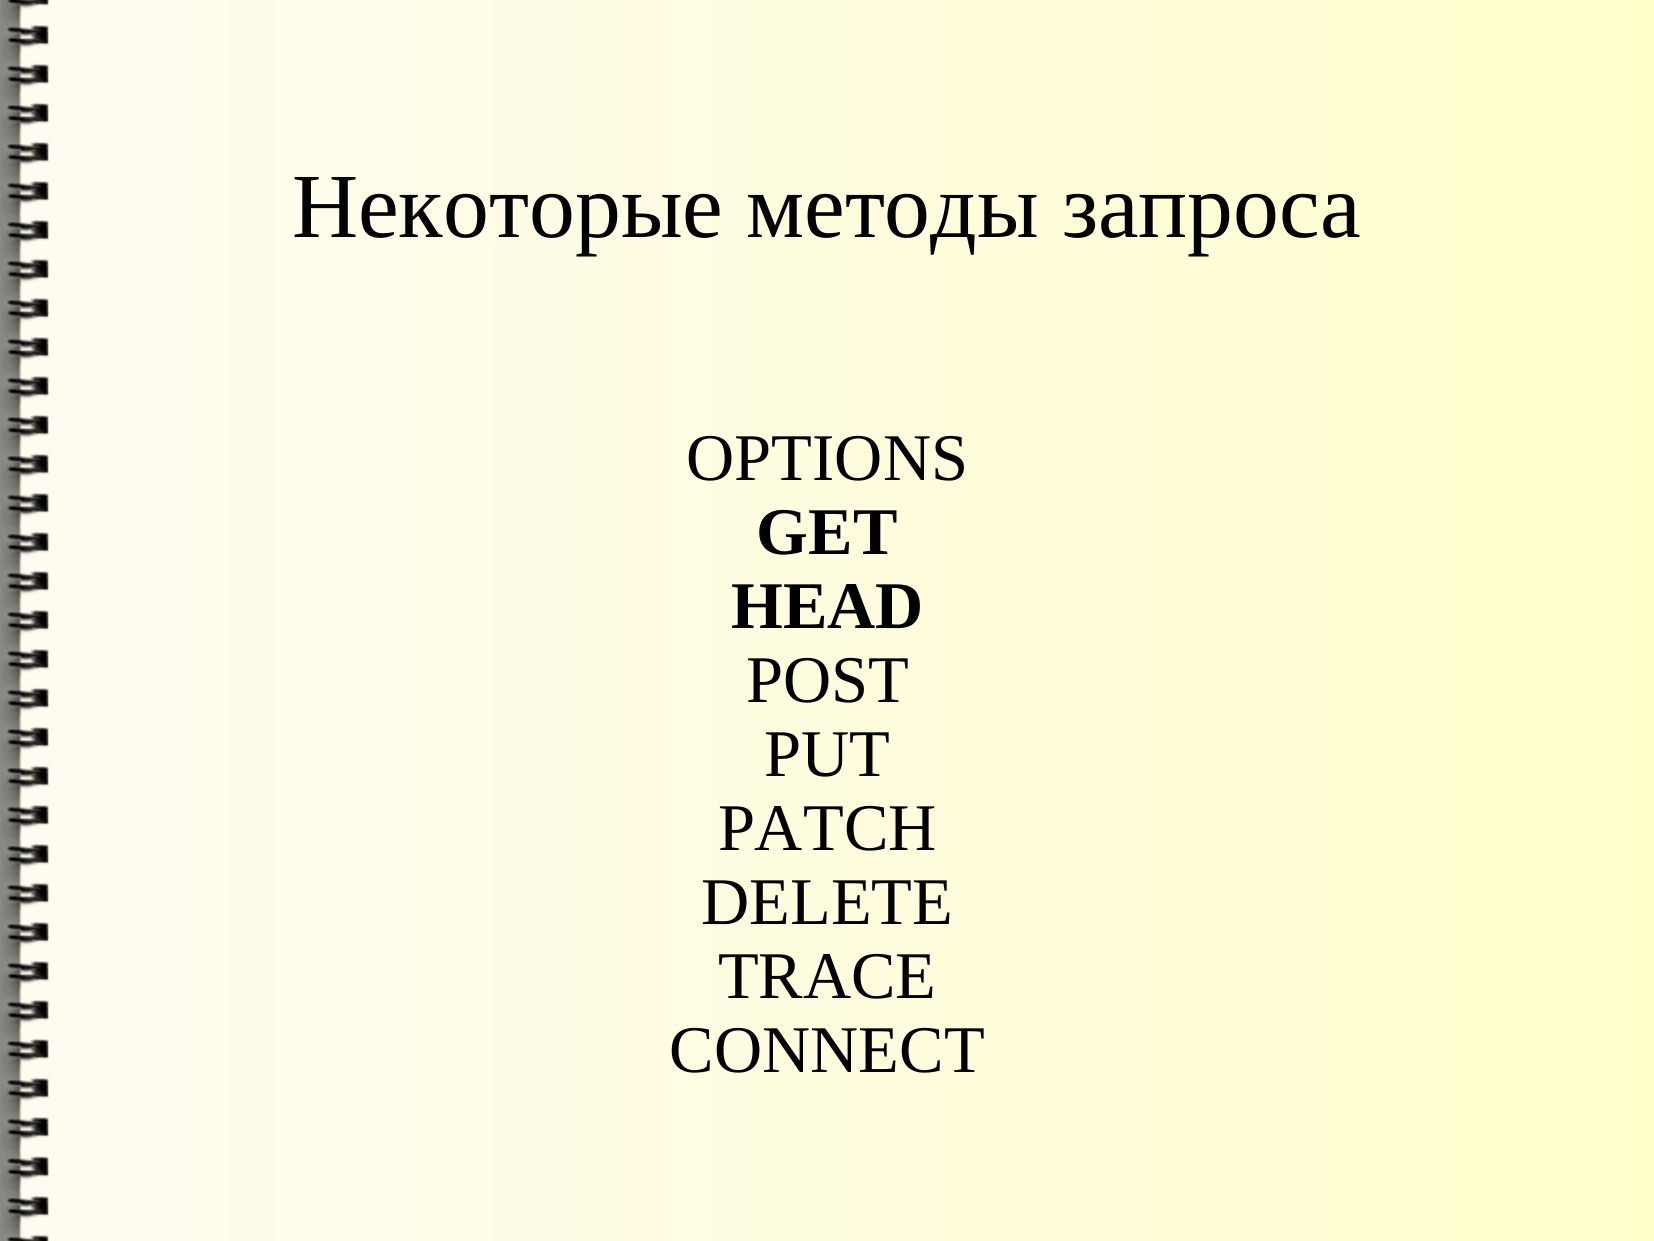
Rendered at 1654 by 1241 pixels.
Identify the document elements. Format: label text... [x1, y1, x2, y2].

picture [0, 0, 1654, 1241]
title Некоторые методы запроса [121, 102, 1534, 311]
subtitle OPTIONS GET HEAD POST PUT PATCH DELETE TRACE CONNECT [121, 344, 1534, 1164]
